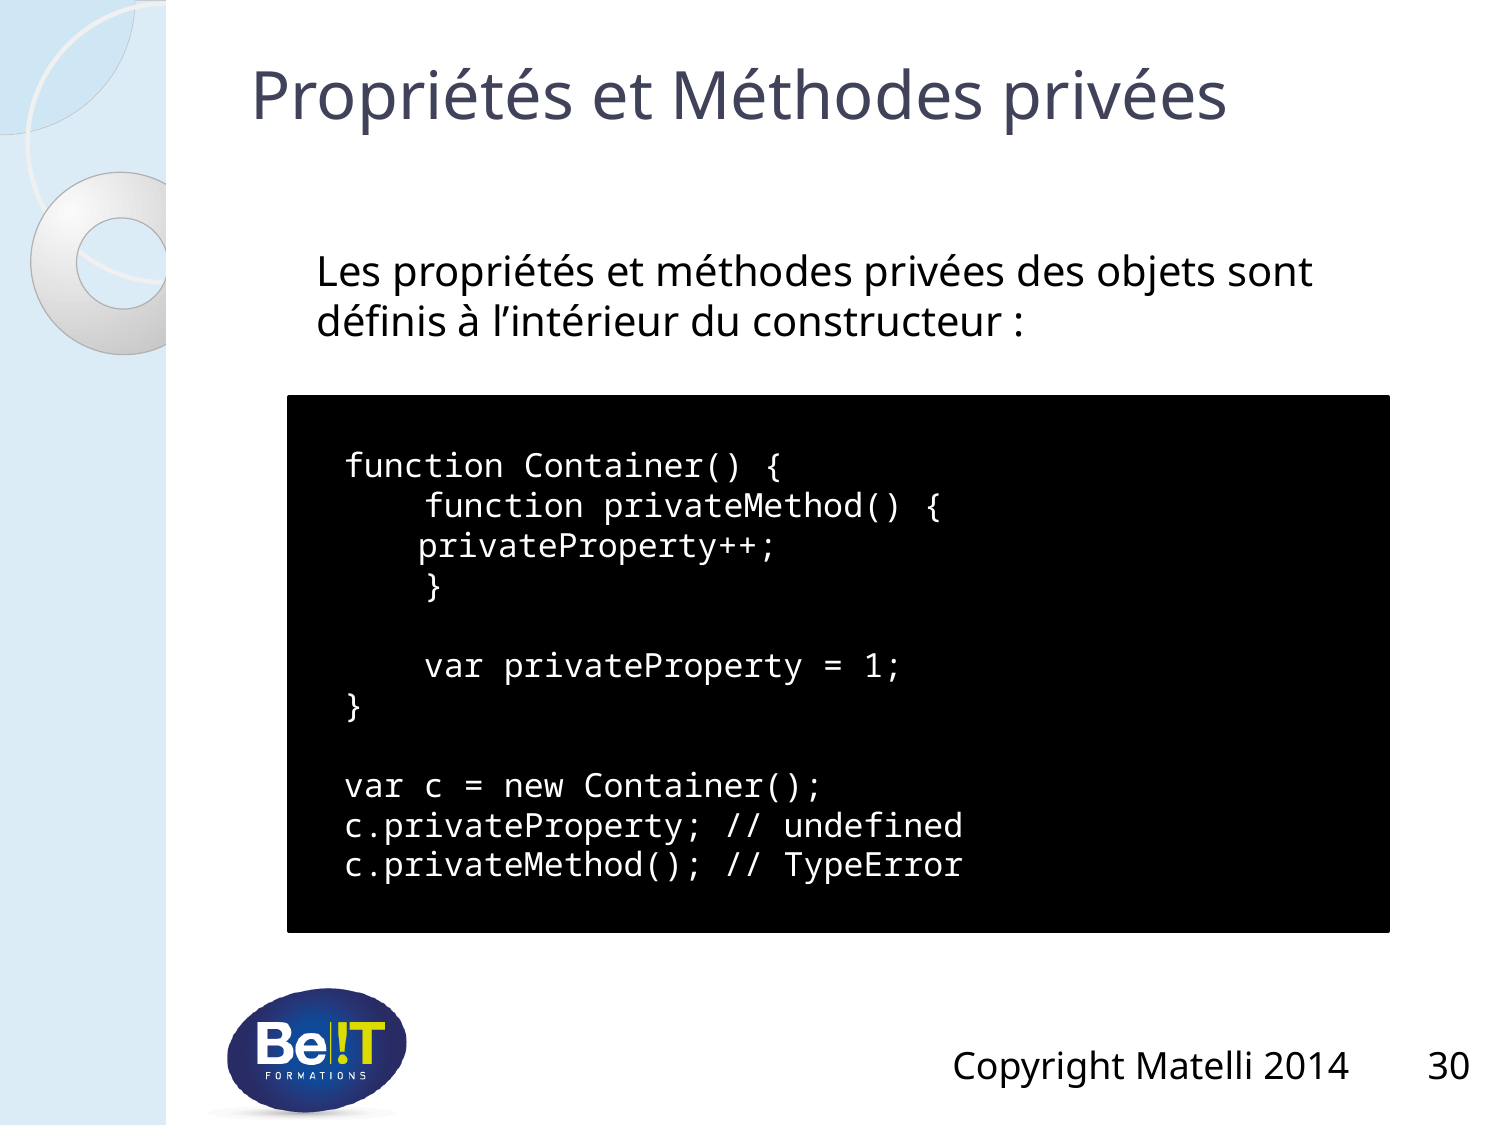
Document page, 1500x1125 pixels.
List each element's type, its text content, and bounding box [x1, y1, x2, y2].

footer Copyright Matelli 2014 [937, 1034, 1413, 1113]
text_box function Container() { function privateMethod() { privateProperty++; } var privateProperty = 1; } var c = new Container(); c.privateProperty; // undefined c.privateMethod(); // TypeError [289, 397, 1388, 931]
picture [171, 977, 442, 1125]
list Les propriétés et méthodes privées des objets sont définis à l’intérieur du constructeur : [235, 237, 1466, 1025]
title Propriétés et Méthodes privées [235, 45, 1466, 233]
slide_number <numéro> [1413, 1034, 1488, 1113]
